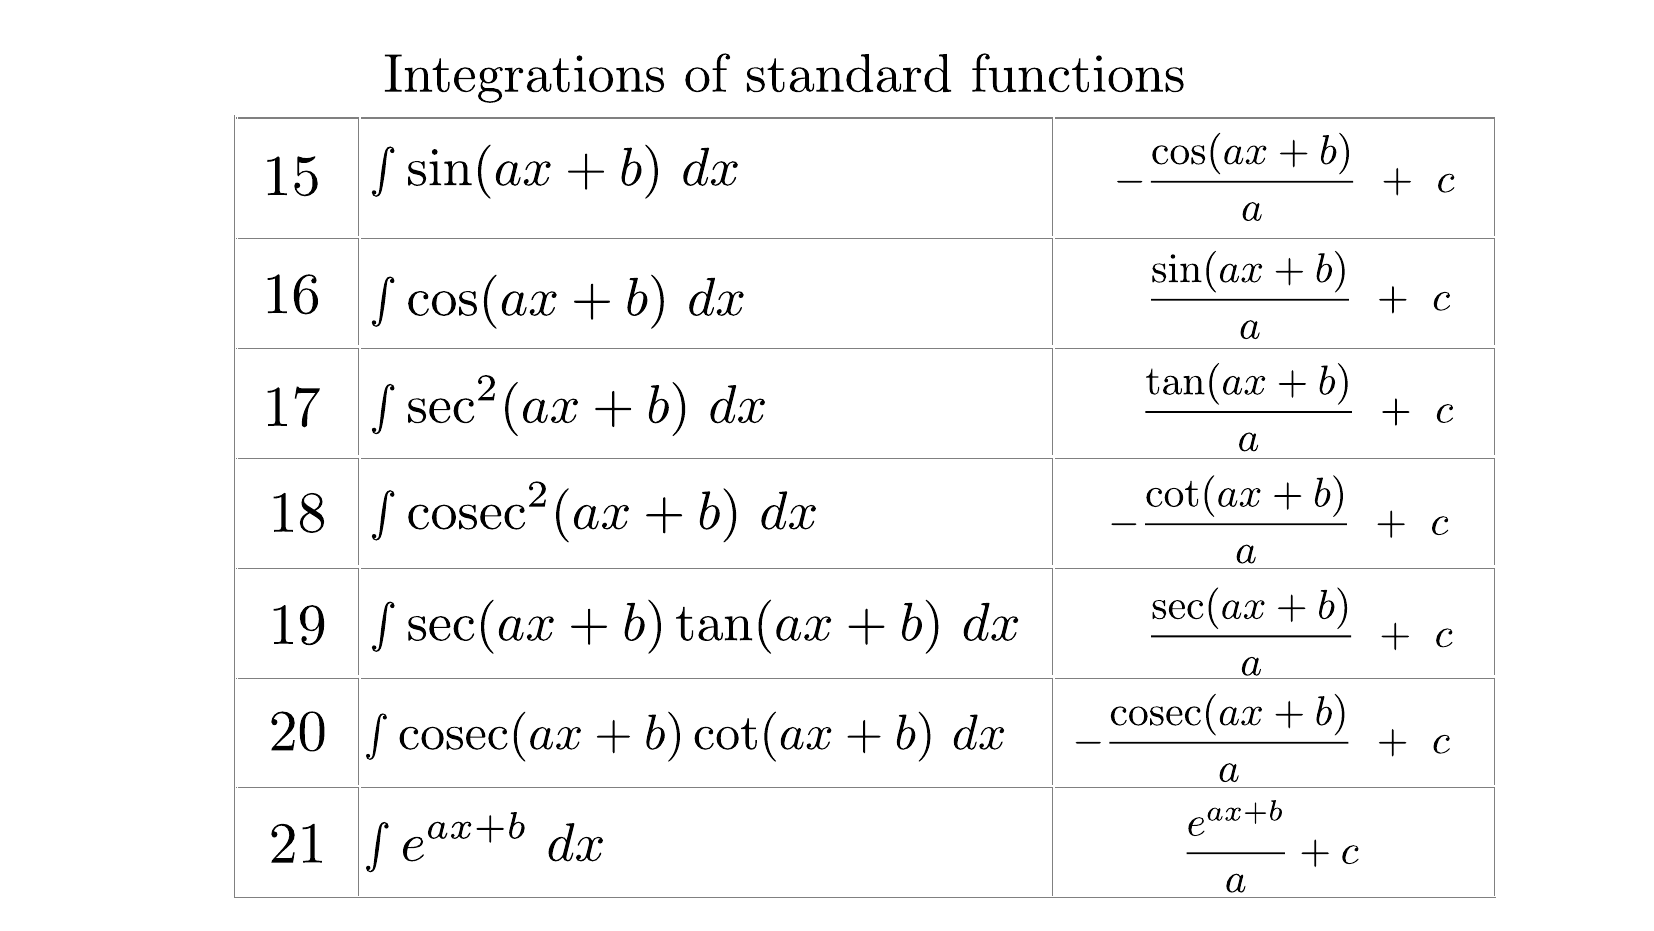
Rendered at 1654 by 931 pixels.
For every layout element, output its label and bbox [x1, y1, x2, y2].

text_box [371, 481, 816, 543]
table_cell [361, 679, 1052, 785]
table_cell [238, 569, 358, 675]
text_box [365, 711, 1005, 762]
table_cell [1055, 239, 1494, 345]
text_box [1151, 587, 1453, 676]
title [47, 37, 1607, 910]
text_box [1115, 132, 1455, 221]
text_box [384, 53, 1184, 103]
text_box [271, 492, 325, 533]
table_cell [1055, 788, 1494, 895]
table_cell [1055, 459, 1494, 565]
text_box [371, 375, 766, 437]
text_box [271, 823, 322, 863]
text_box [265, 274, 319, 315]
text_box [1151, 250, 1450, 340]
table_cell [361, 569, 1052, 675]
table_cell [238, 459, 358, 565]
table_cell [361, 239, 1052, 345]
table_cell [361, 349, 1052, 455]
text_box [365, 812, 604, 873]
text_box [1074, 693, 1450, 783]
table_cell [238, 349, 358, 455]
text_box [1109, 475, 1449, 564]
table_header [1055, 119, 1494, 236]
text_box [271, 605, 325, 646]
table_cell [361, 459, 1052, 565]
text_box [1186, 800, 1359, 893]
table_cell [1055, 349, 1494, 455]
text_box [371, 144, 738, 199]
text_box [371, 599, 1019, 654]
text_box [371, 274, 744, 329]
table_cell [361, 788, 1052, 895]
text_box [271, 711, 325, 752]
table_cell [1055, 569, 1494, 675]
text_box [265, 156, 318, 197]
table_cell [238, 679, 358, 785]
table_header [361, 119, 1052, 236]
table_header [238, 119, 358, 236]
text_box [265, 386, 320, 428]
table_cell [1055, 679, 1494, 785]
table_cell [238, 239, 358, 345]
text_box [1145, 363, 1454, 452]
table_cell [238, 788, 358, 895]
